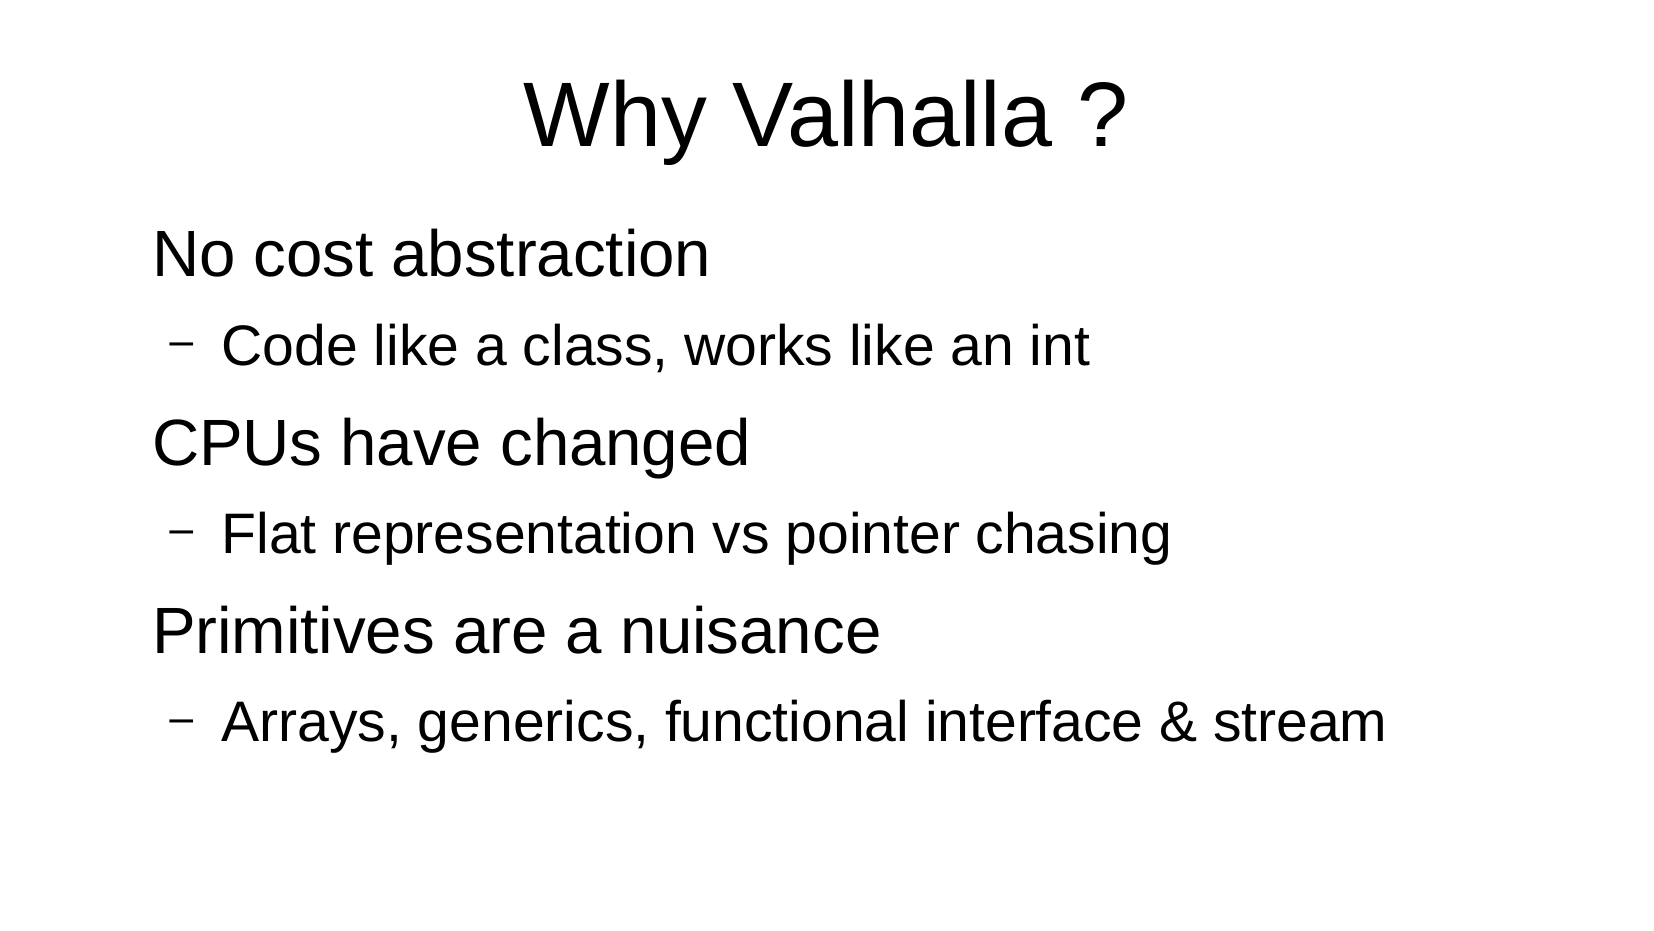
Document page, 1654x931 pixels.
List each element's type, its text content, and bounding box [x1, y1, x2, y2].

title Why Valhalla ? [82, 37, 1571, 193]
list No cost abstraction Code like a class, works like an int CPUs have changed Flat representation vs pointer chasing Primitives are a nuisance Arrays, generics, functional interface & stream [82, 217, 1571, 758]
